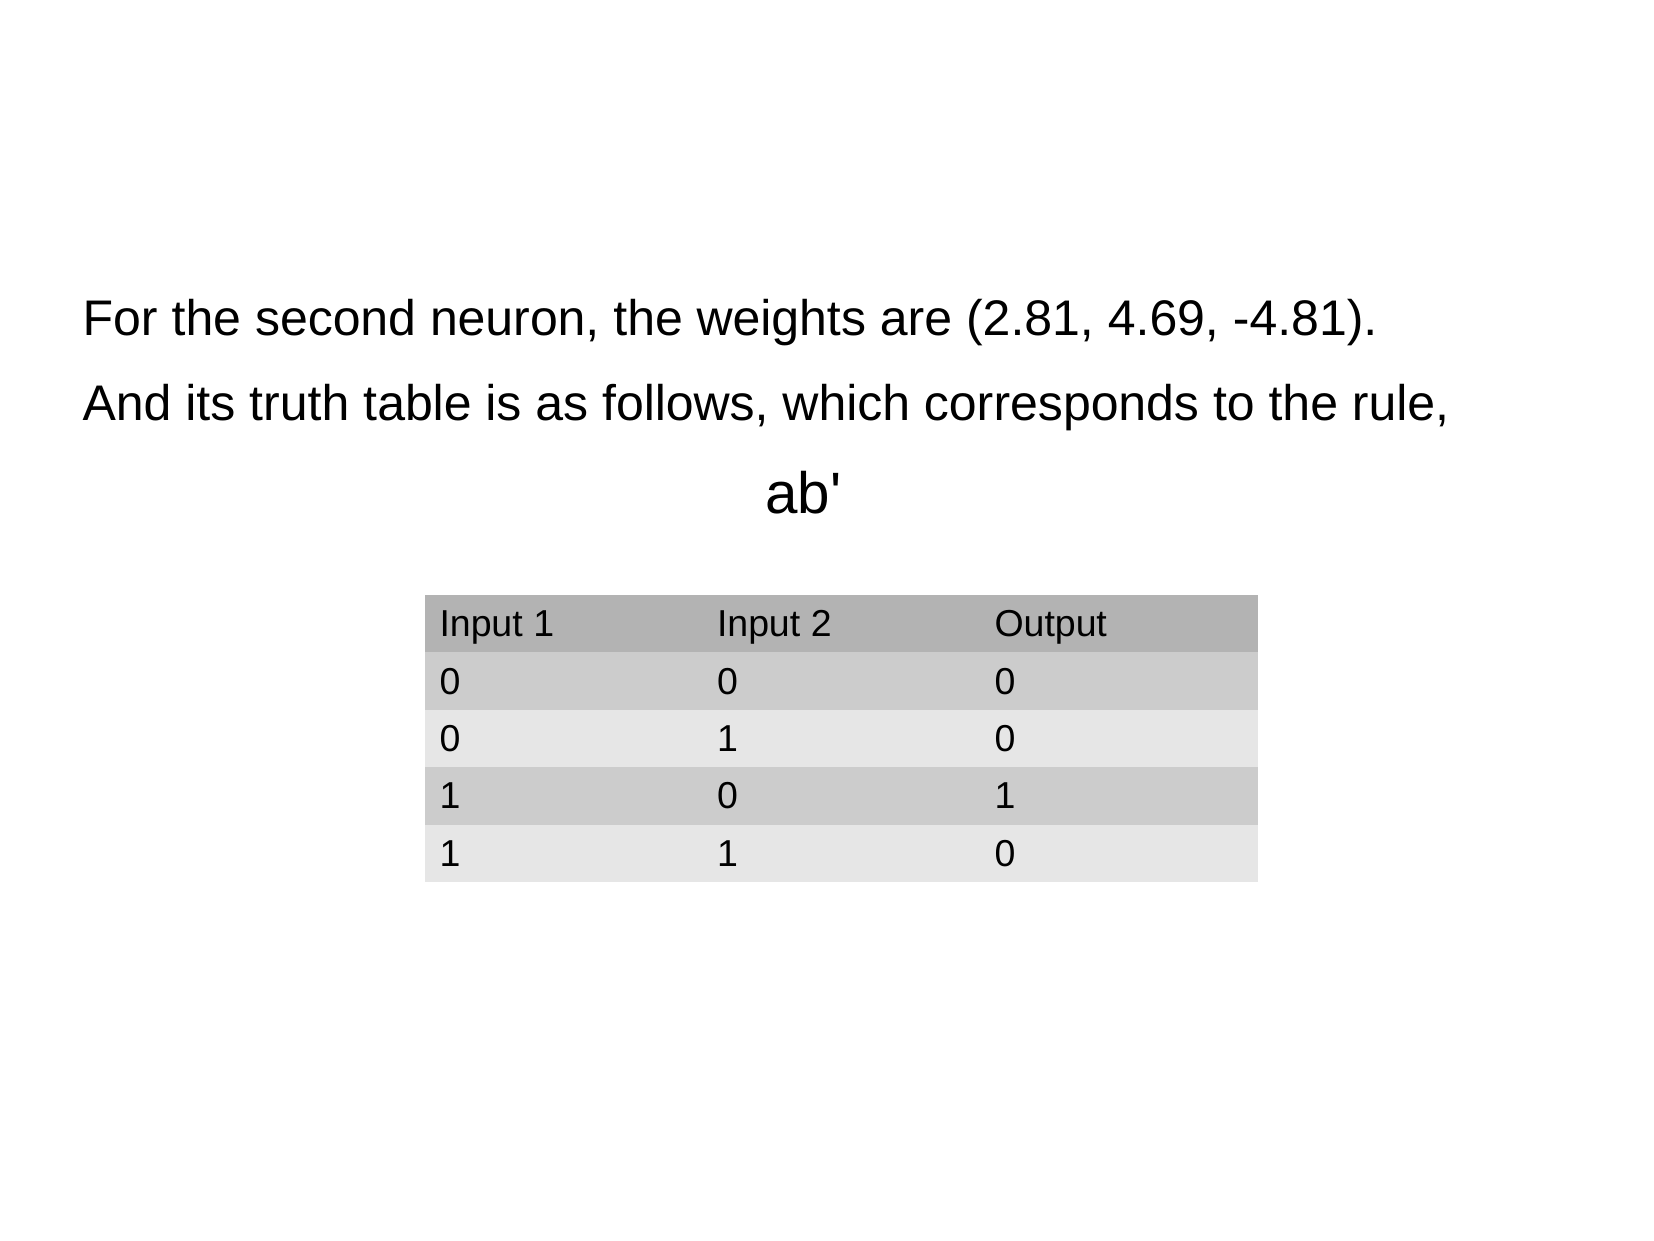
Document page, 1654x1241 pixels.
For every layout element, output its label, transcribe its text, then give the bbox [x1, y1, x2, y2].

table_header Input 1 [425, 595, 702, 652]
table_cell 1 [980, 767, 1258, 825]
table_cell 1 [425, 767, 702, 825]
table_cell 1 [702, 825, 980, 882]
table_cell 0 [702, 767, 980, 825]
table_header Output [980, 595, 1258, 652]
list For the second neuron, the weights are (2.81, 4.69, -4.81). And its truth table is as follows, which corresponds to the rule, ab' [82, 290, 1538, 1010]
table_cell 0 [425, 710, 702, 767]
table_header Input 2 [702, 595, 980, 652]
table_cell 1 [702, 710, 980, 767]
table_cell 0 [702, 652, 980, 710]
table_cell 0 [980, 652, 1258, 710]
table_cell 0 [980, 825, 1258, 882]
table_cell 1 [425, 825, 702, 882]
table_cell 0 [980, 710, 1258, 767]
table_cell 0 [425, 652, 702, 710]
